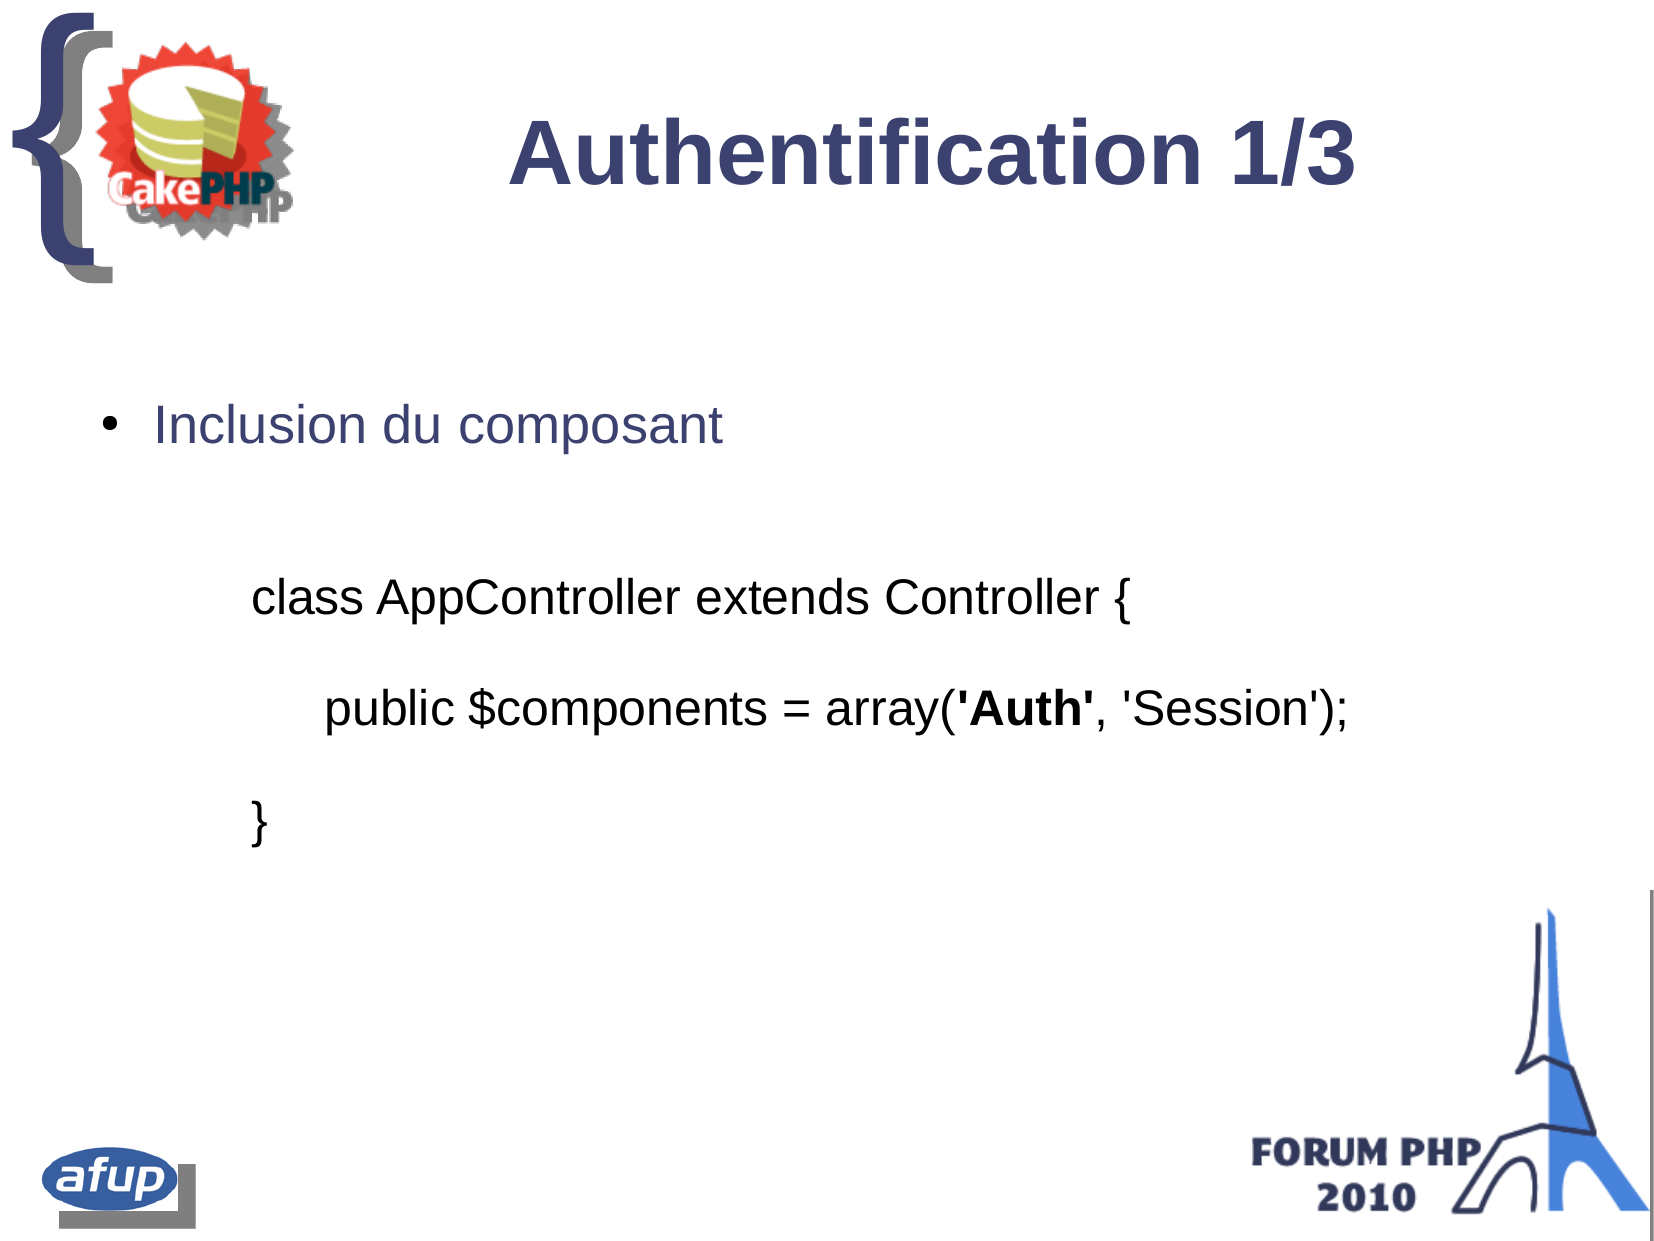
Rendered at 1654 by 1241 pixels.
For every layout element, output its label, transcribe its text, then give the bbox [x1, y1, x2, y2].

picture [88, 35, 284, 231]
list Inclusion du composant [82, 290, 1571, 1094]
picture [1240, 872, 1650, 1241]
picture [41, 1146, 178, 1211]
title Authentification 1/3 [295, 49, 1571, 257]
